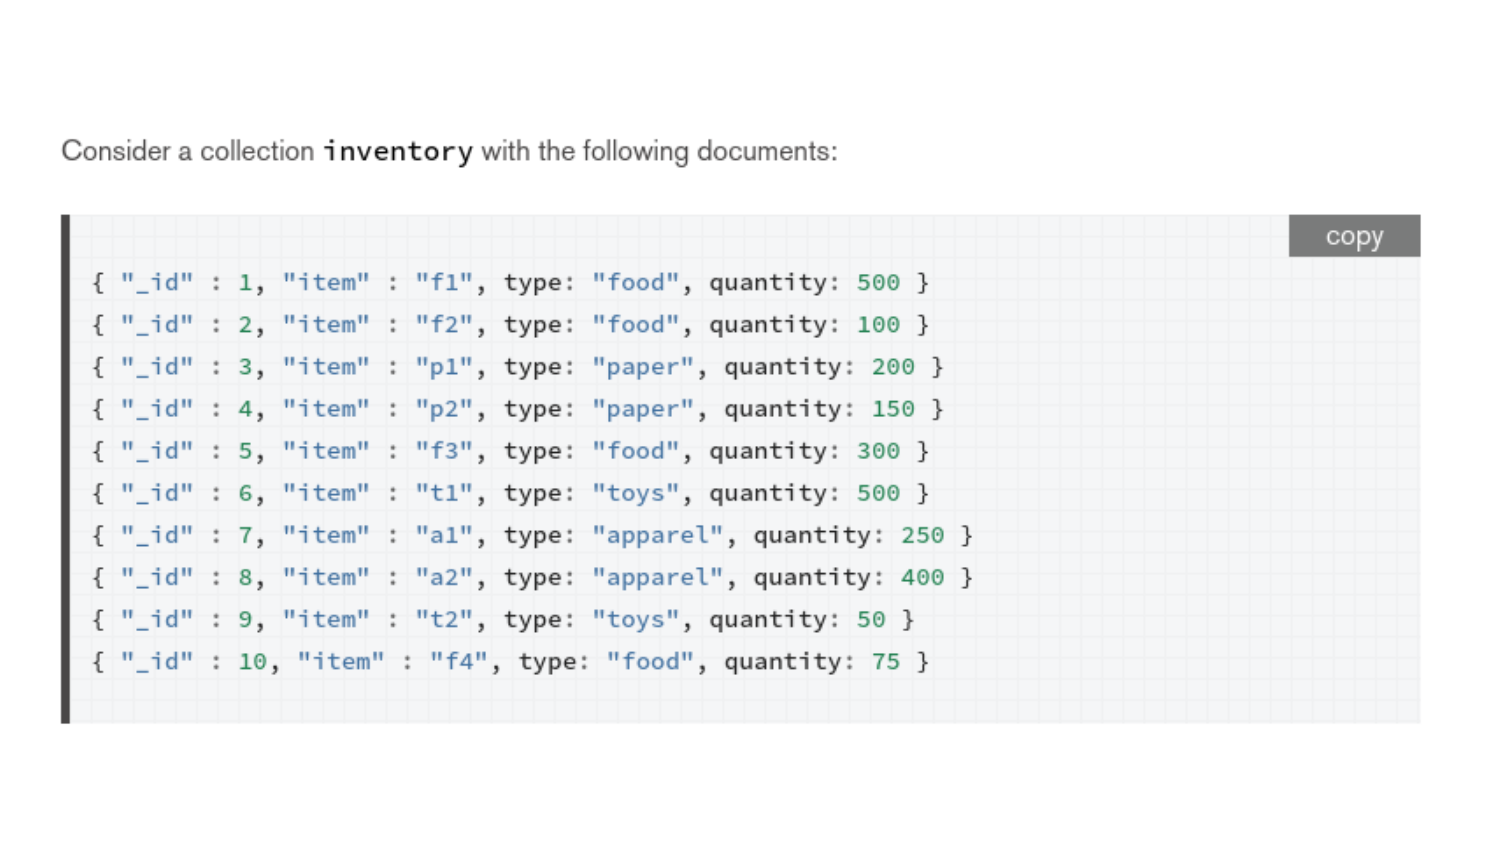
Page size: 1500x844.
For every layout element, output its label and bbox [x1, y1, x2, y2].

picture [0, 101, 1500, 764]
